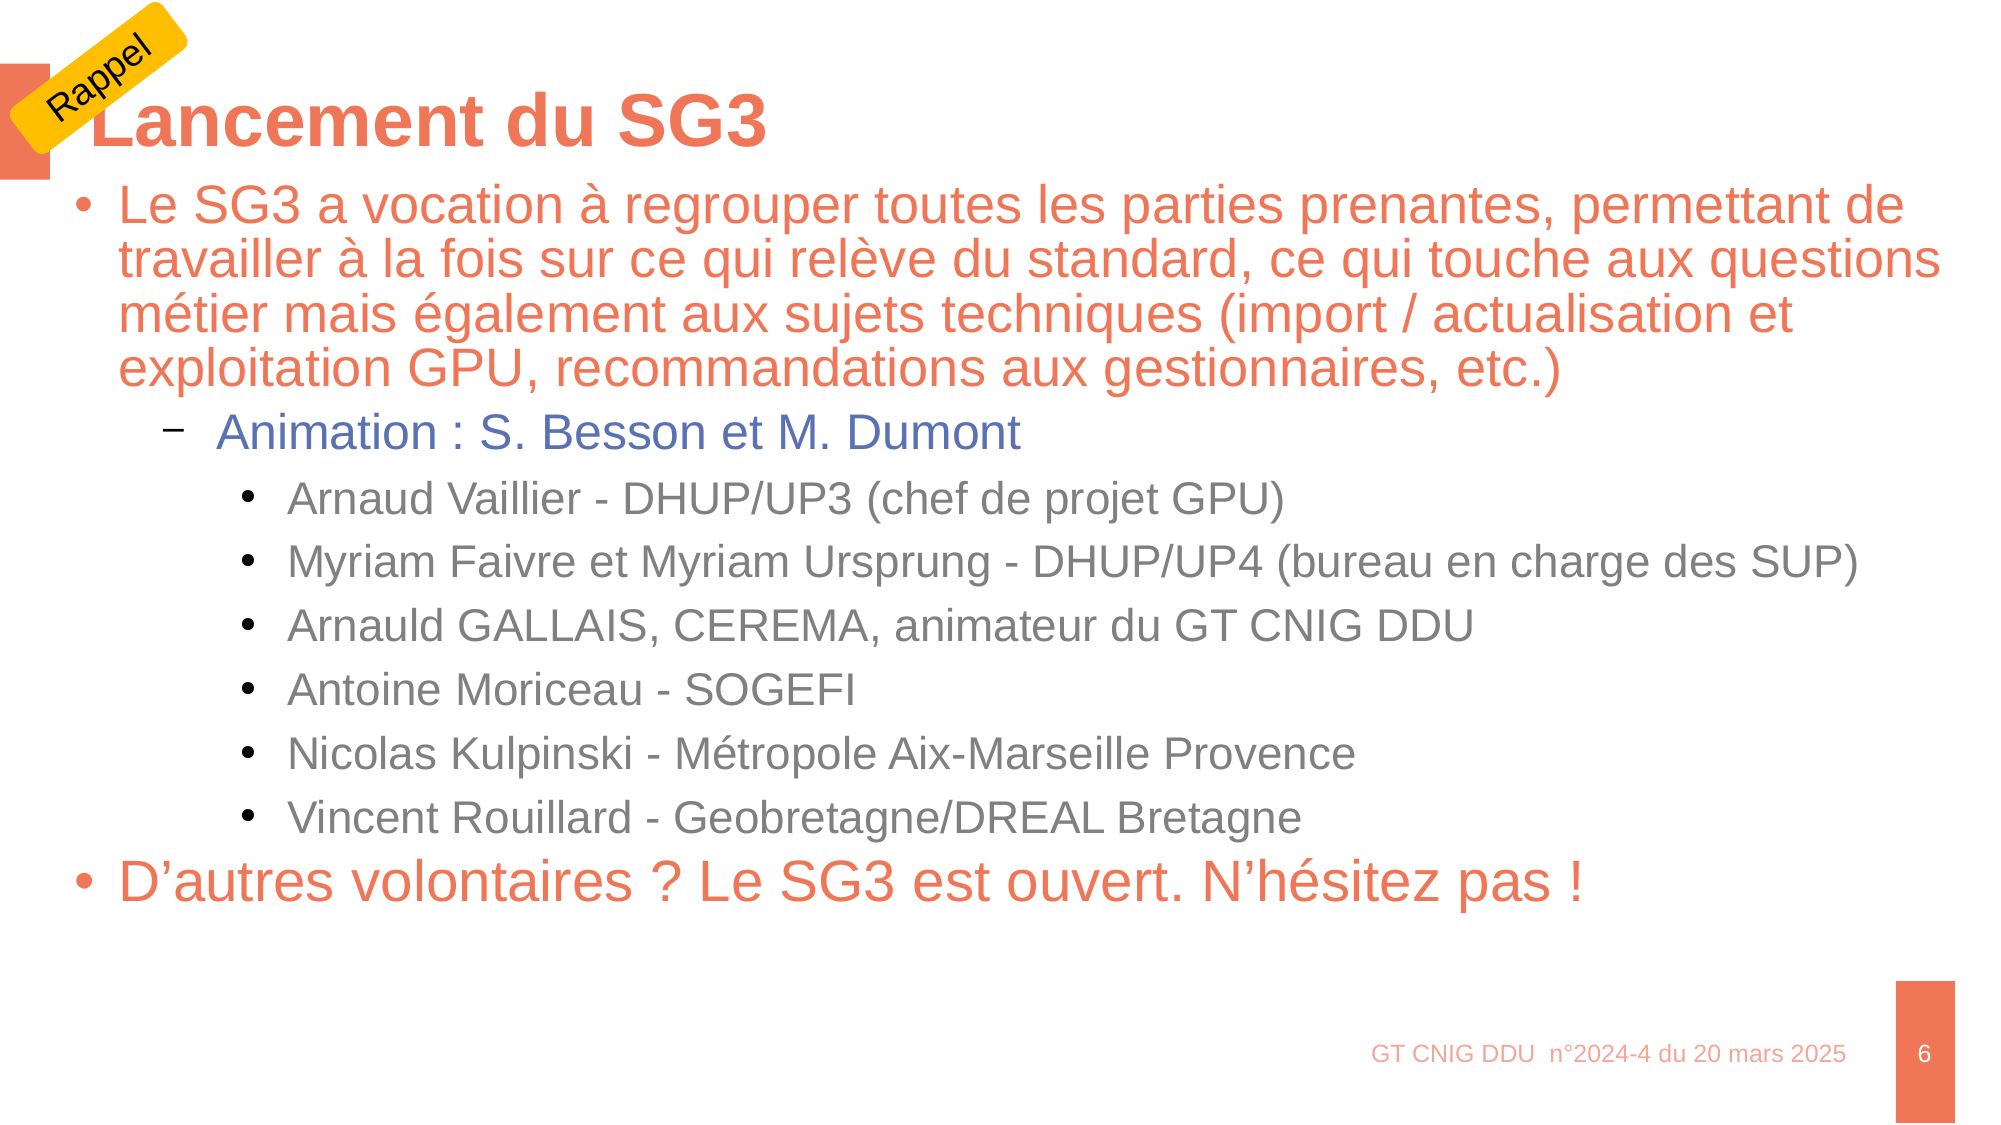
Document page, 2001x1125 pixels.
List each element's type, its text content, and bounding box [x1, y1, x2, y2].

title Lancement du SG3 [74, 70, 1863, 174]
text_box Rappel [9, 1, 188, 155]
list Le SG3 a vocation à regrouper toutes les parties prenantes, permettant de travailler à la fois sur ce qui relève du standard, ce qui touche aux questions métier mais également aux sujets techniques (import / actualisation et exploitation GPU, recommandations aux gestionnaires, etc.) Animation : S. Besson et M. Dumont Arnaud Vaillier - DHUP/UP3 (chef de projet GPU) Myriam Faivre et Myriam Ursprung - DHUP/UP4 (bureau en charge des SUP) Arnauld GALLAIS, CEREMA, animateur du GT CNIG DDU Antoine Moriceau - SOGEFI Nicolas Kulpinski - Métropole Aix-Marseille Provence Vincent Rouillard - Geobretagne/DREAL Bretagne D’autres volontaires ? Le SG3 est ouvert. N’hésitez pas ! [74, 179, 1979, 1000]
